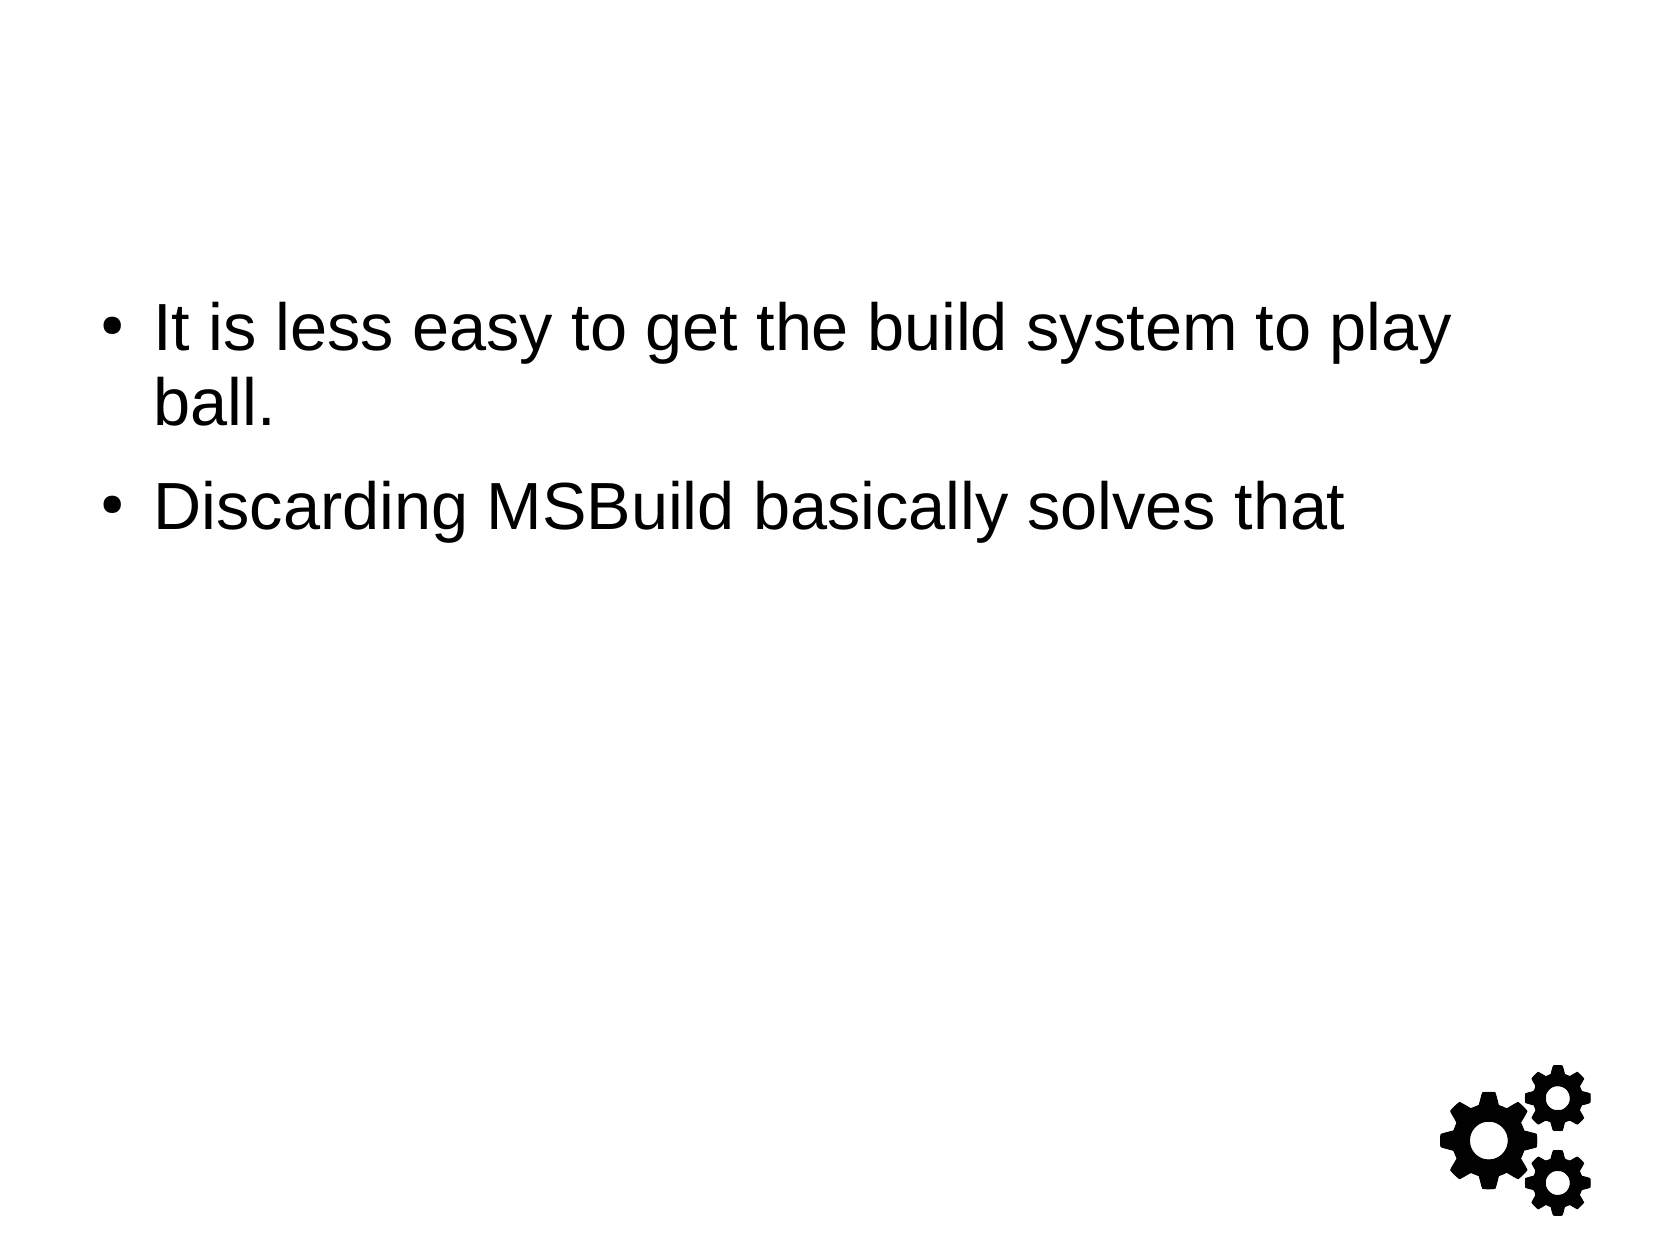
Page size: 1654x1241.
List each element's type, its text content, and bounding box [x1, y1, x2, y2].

list It is less easy to get the build system to play ball. Discarding MSBuild basically solves that [82, 290, 1571, 1010]
picture [1440, 1065, 1591, 1216]
